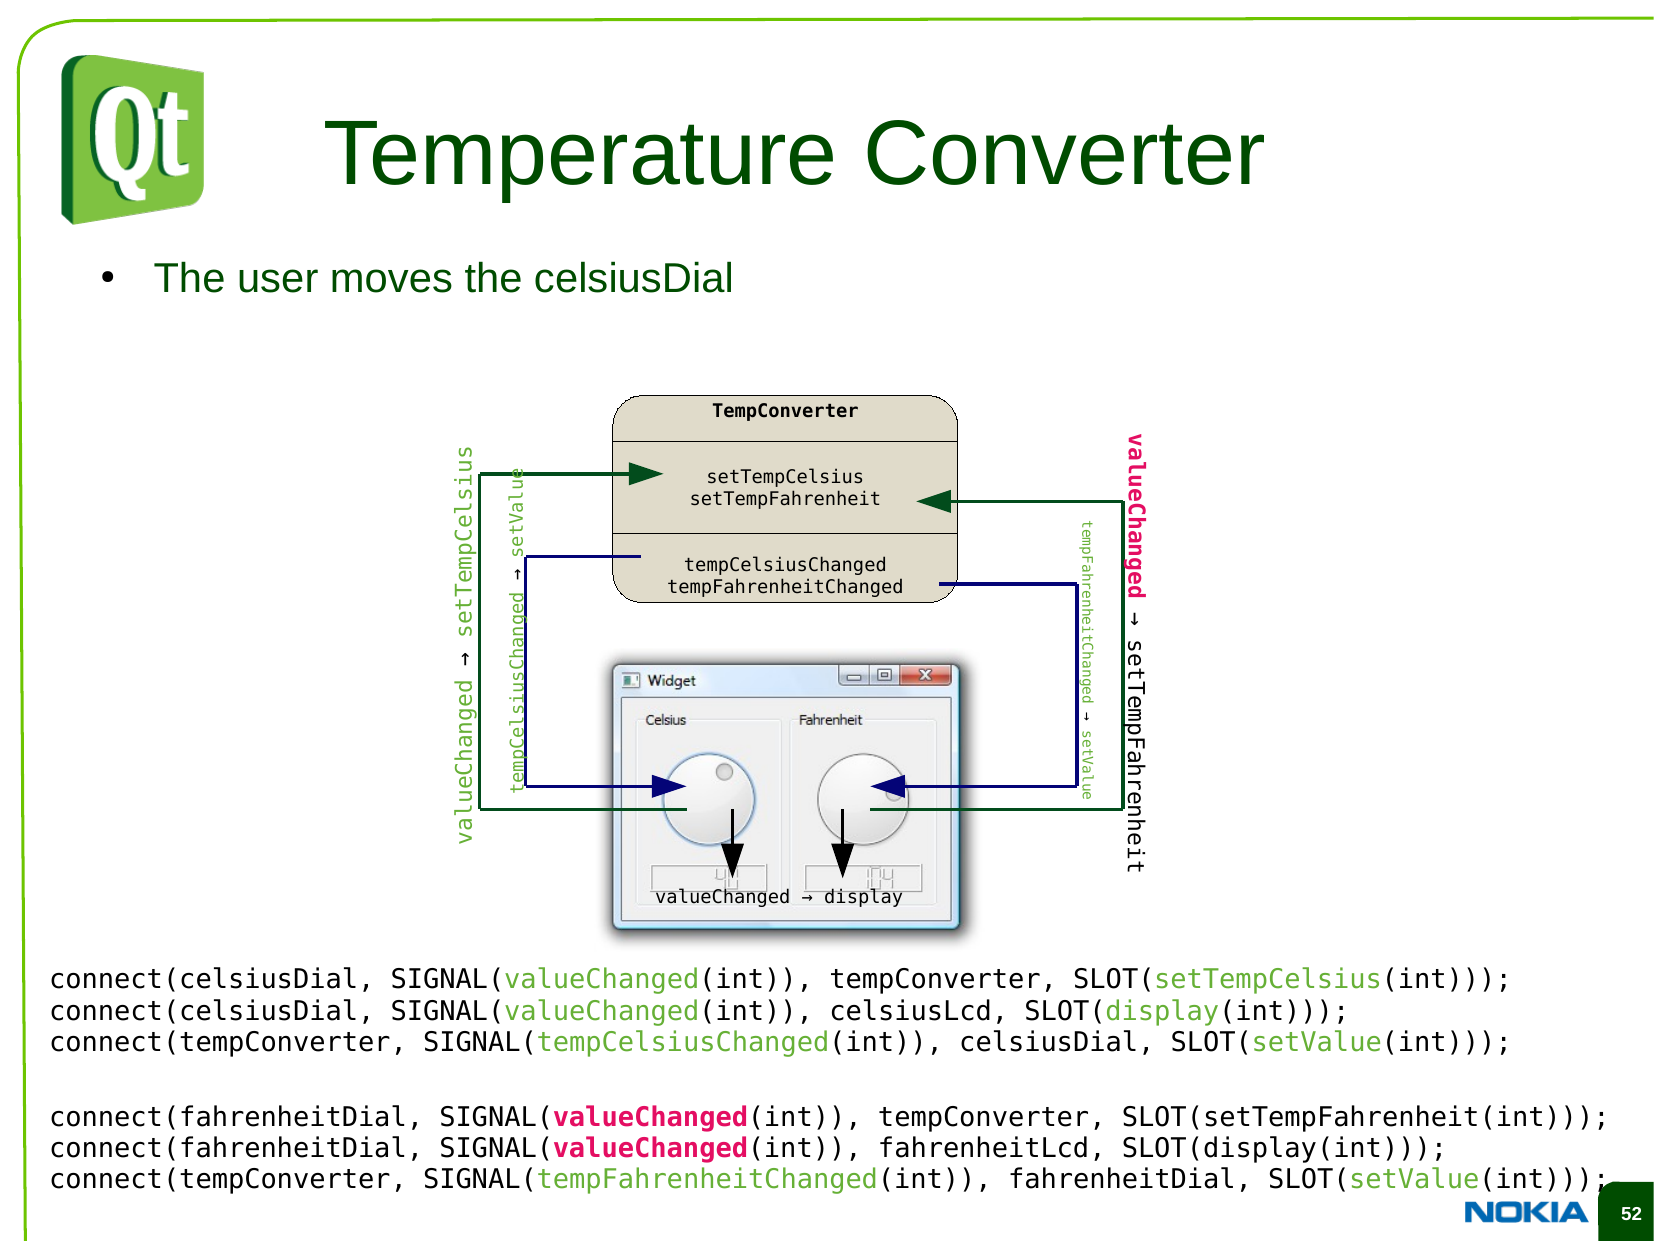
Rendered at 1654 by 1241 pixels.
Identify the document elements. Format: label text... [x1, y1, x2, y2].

text_box TempConverter setTempCelsius setTempFahrenheit tempCelsiusChanged tempFahrenheitChanged [612, 395, 958, 441]
text_box valueChanged → display [640, 878, 933, 916]
text_box valueChanged → setTempFahrenheit [1114, 419, 1158, 890]
title Temperature Converter [257, 49, 1333, 254]
text_box connect(celsiusDial, SIGNAL(valueChanged(int)), tempConverter, SLOT(setTempCelsius(int))); connect(celsiusDial, SIGNAL(valueChanged(int)), celsiusLcd, SLOT(display(int))); connect(tempConverter, SIGNAL(tempCelsiusChanged(int)), celsiusDial, SLOT(setValue(int))); connect(fahrenheitDial, SIGNAL(valueChanged(int)), tempConverter, SLOT(setTempFahrenheit(int))); connect(fahrenheitDial, SIGNAL(valueChanged(int)), fahrenheitLcd, SLOT(display(int))); connect(tempConverter, SIGNAL(tempFahrenheitChanged(int)), fahrenheitDial, SLOT(setValue(int))); [34, 956, 1625, 1203]
picture [61, 55, 204, 225]
picture [1465, 1203, 1589, 1223]
text_box TempConverter setTempCelsius setTempFahrenheit tempCelsiusChanged tempFahrenheitChanged [612, 442, 958, 533]
text_box tempFahrenheitChanged → setValue [1071, 505, 1104, 816]
text_box tempCelsiusChanged → setValue [497, 453, 536, 810]
list The user moves the celsiusDial [82, 254, 1571, 325]
text_box valueChanged → setTempCelsius [442, 431, 485, 860]
picture [594, 648, 986, 952]
text_box TempConverter setTempCelsius setTempFahrenheit tempCelsiusChanged tempFahrenheitChanged [612, 534, 958, 603]
